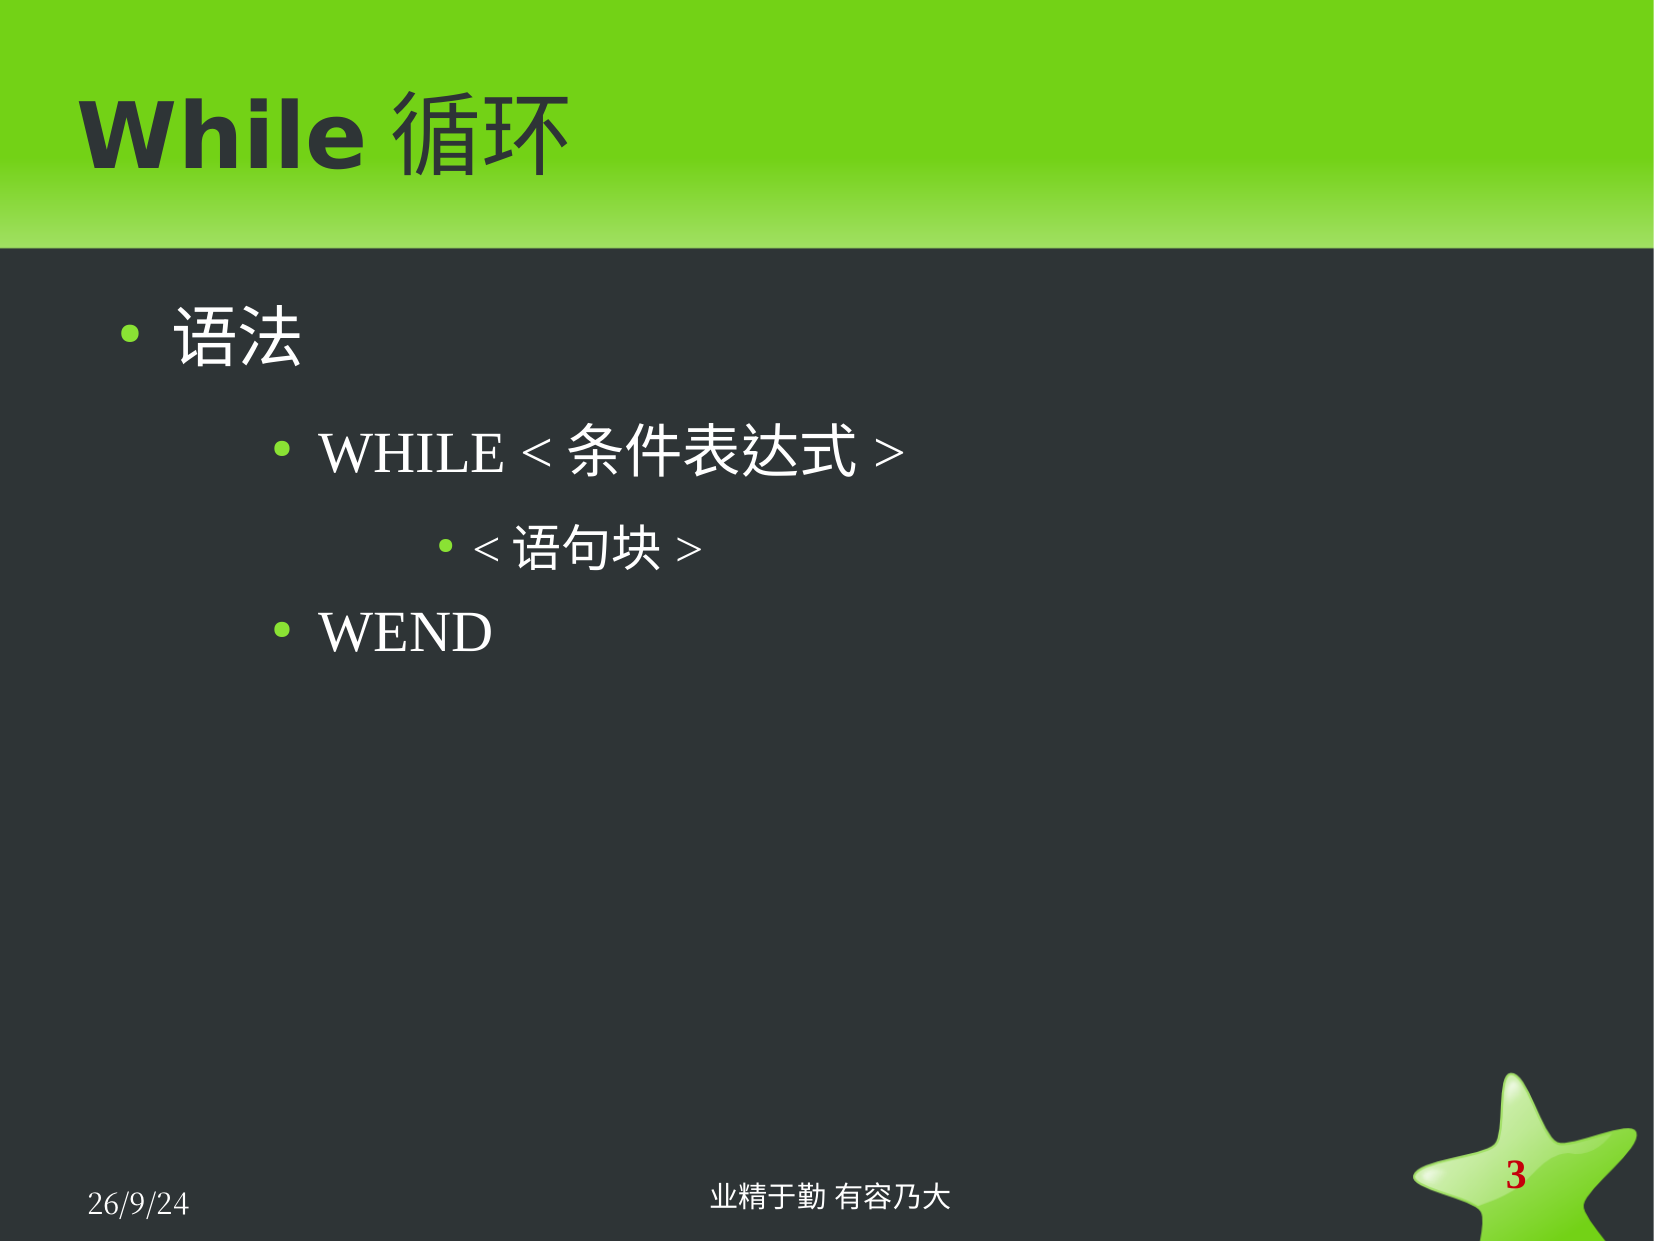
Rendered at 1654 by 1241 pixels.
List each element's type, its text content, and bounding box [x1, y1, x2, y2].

picture [0, 0, 1654, 1241]
list 语法 WHILE <条件表达式> <语句块> WEND [82, 290, 1571, 1109]
title While循环 [76, 29, 1565, 237]
